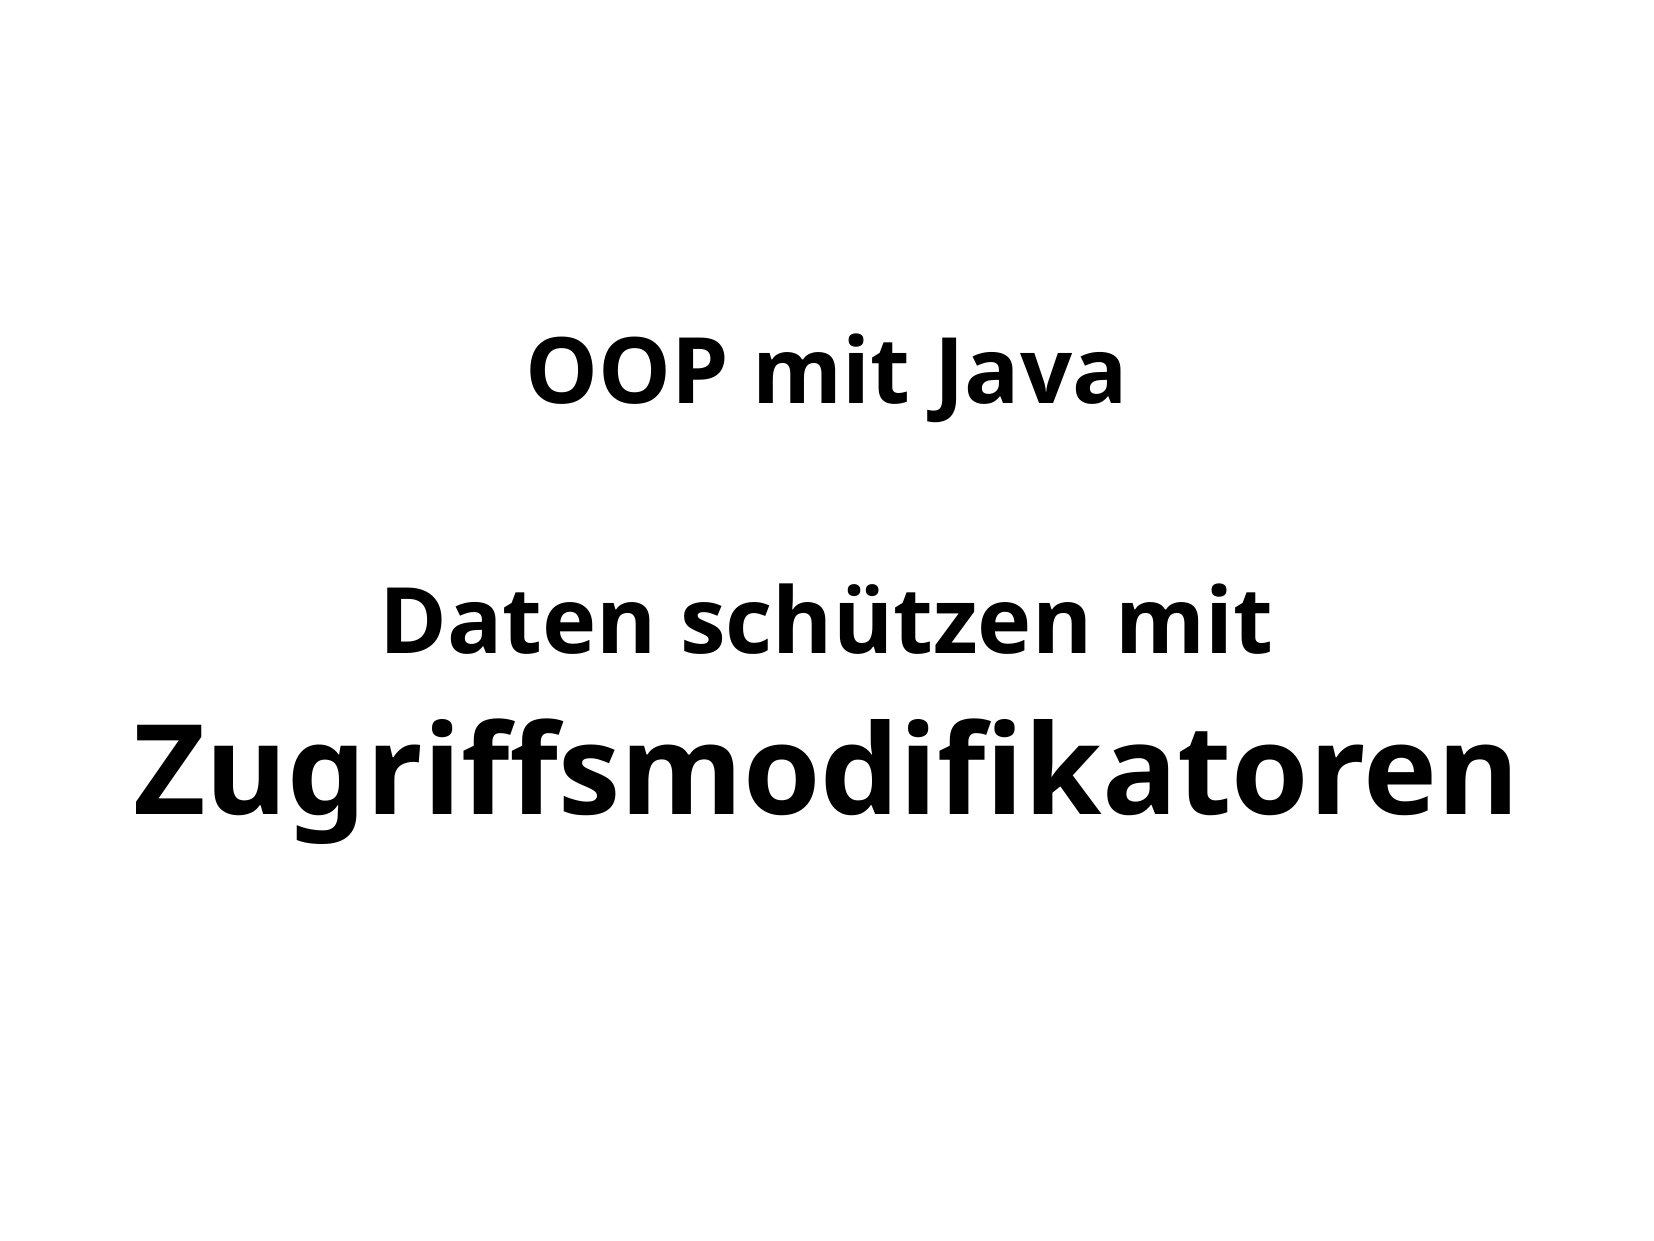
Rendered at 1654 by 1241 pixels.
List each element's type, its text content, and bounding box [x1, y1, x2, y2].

subtitle OOP mit Java Daten schützen mit Zugriffsmodifikatoren [23, 35, 1630, 1123]
